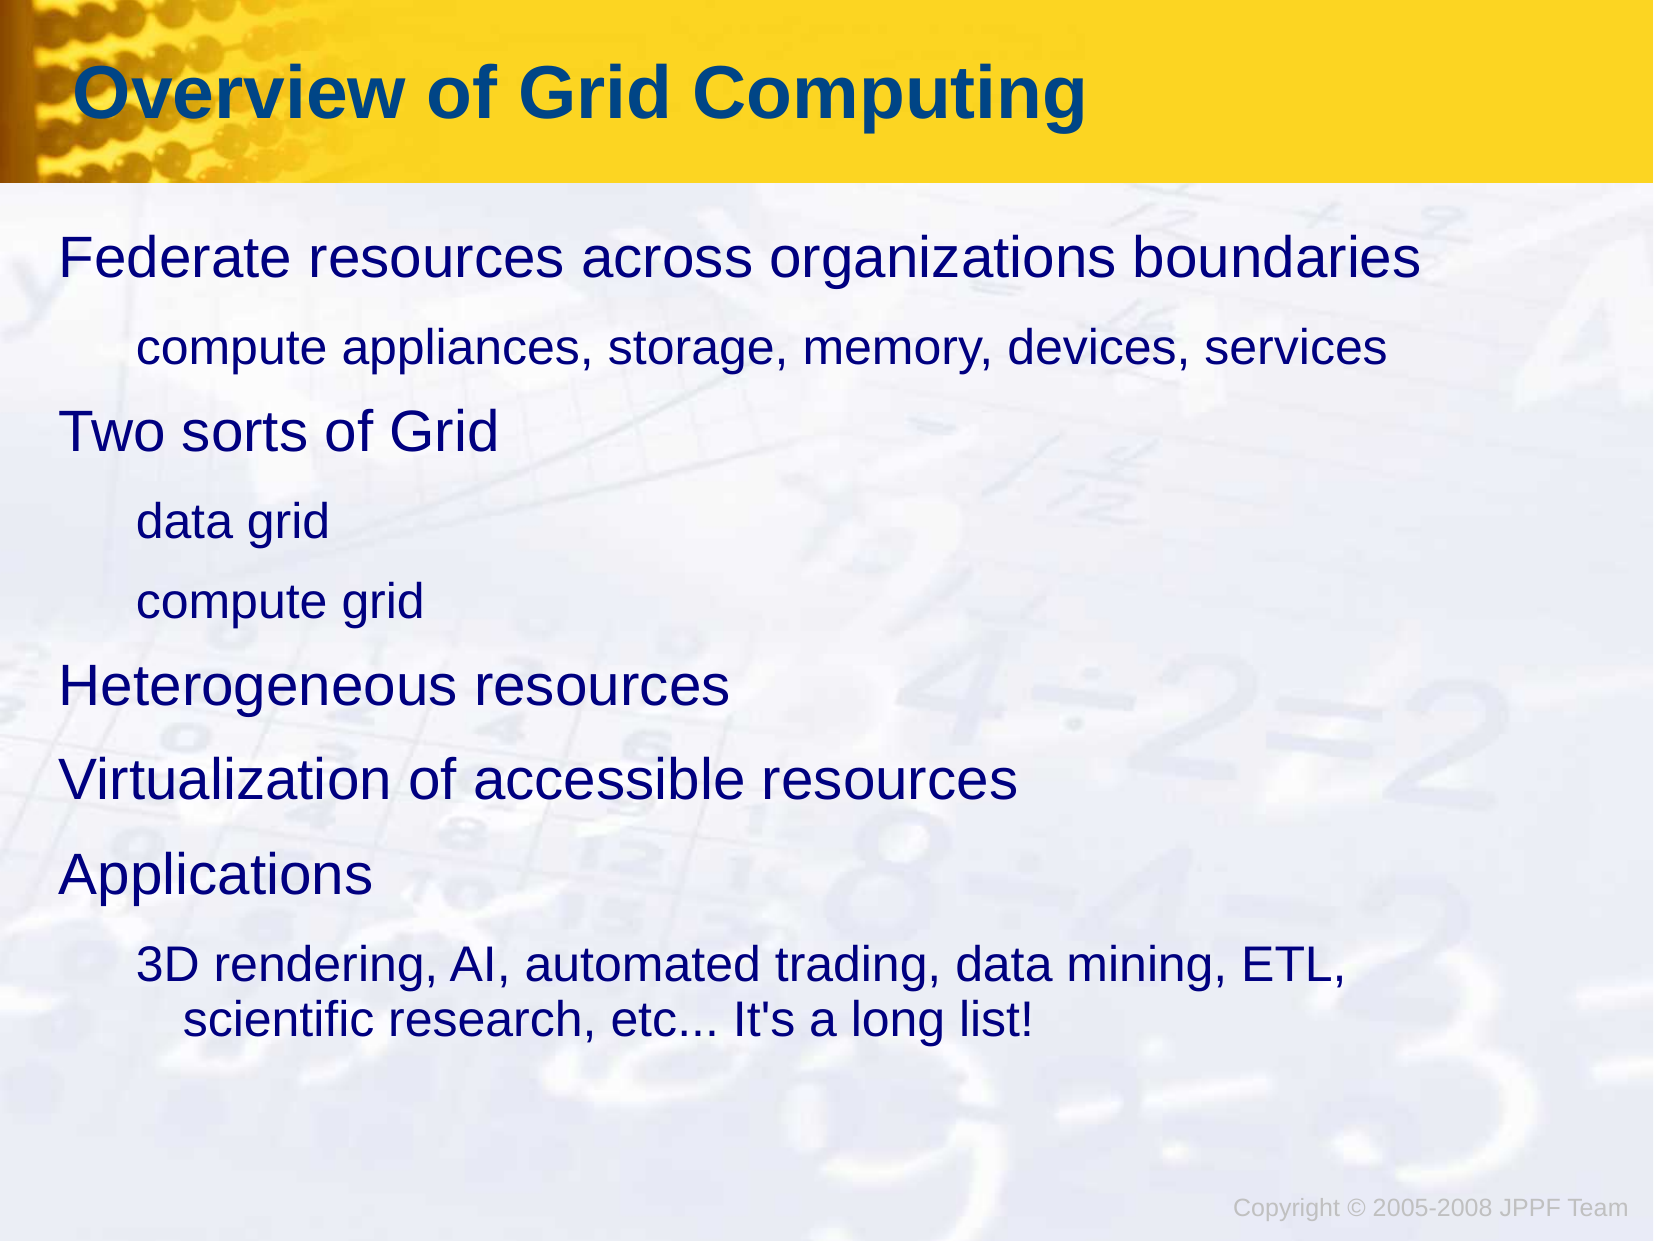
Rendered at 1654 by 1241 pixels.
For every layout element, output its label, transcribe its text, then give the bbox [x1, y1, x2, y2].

picture [0, 0, 1654, 1241]
title Overview of Grid Computing [72, 17, 1561, 168]
list Federate resources across organizations boundaries compute appliances, storage, memory, devices, services Two sorts of Grid data grid compute grid Heterogeneous resources Virtualization of accessible resources Applications 3D rendering, AI, automated trading, data mining, ETL, scientific research, etc... It's a long list! [41, 225, 1529, 1201]
